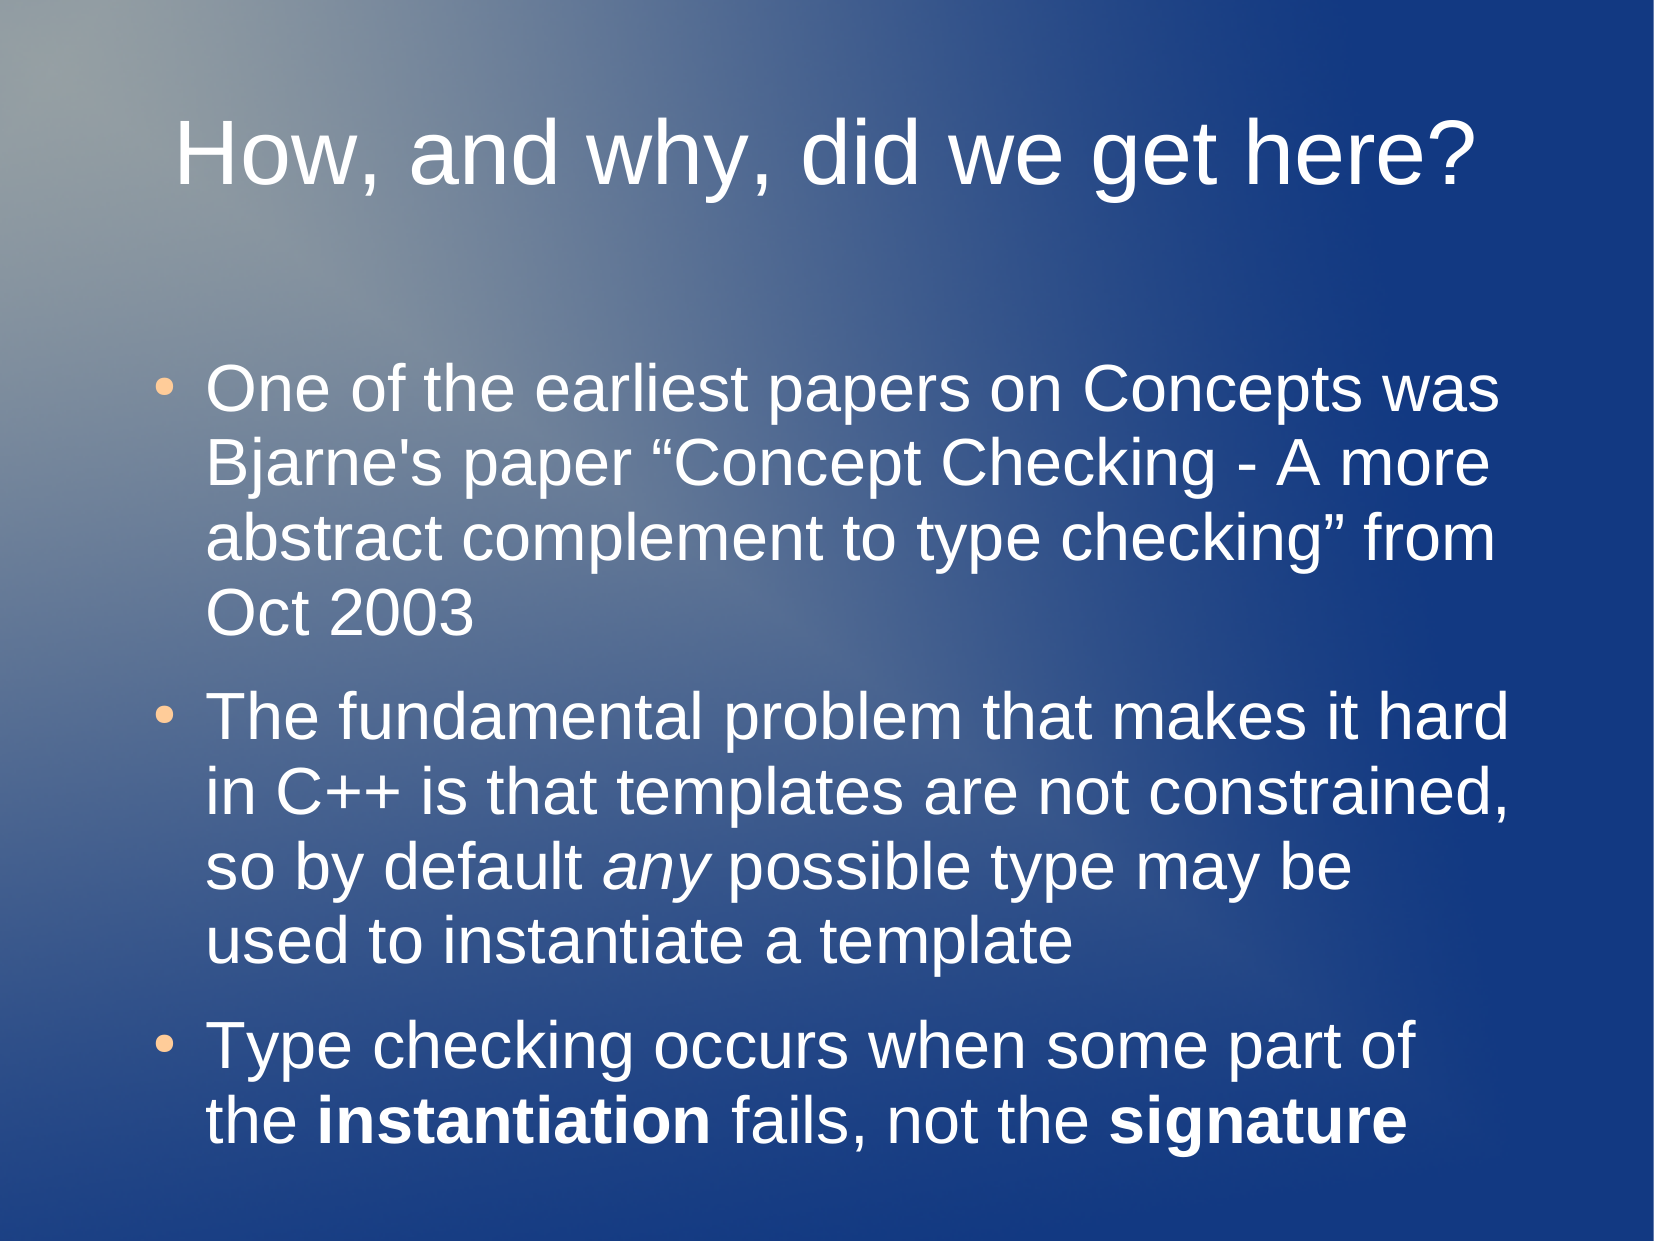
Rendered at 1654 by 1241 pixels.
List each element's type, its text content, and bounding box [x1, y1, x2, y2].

list One of the earliest papers on Concepts was Bjarne's paper “Concept Checking - A more abstract complement to type checking” from Oct 2003 The fundamental problem that makes it hard in C++ is that templates are not constrained, so by default any possible type may be used to instantiate a template Type checking occurs when some part of the instantiation fails, not the signature [134, 350, 1516, 1158]
picture [0, 0, 1654, 1241]
title How, and why, did we get here? [82, 49, 1571, 257]
